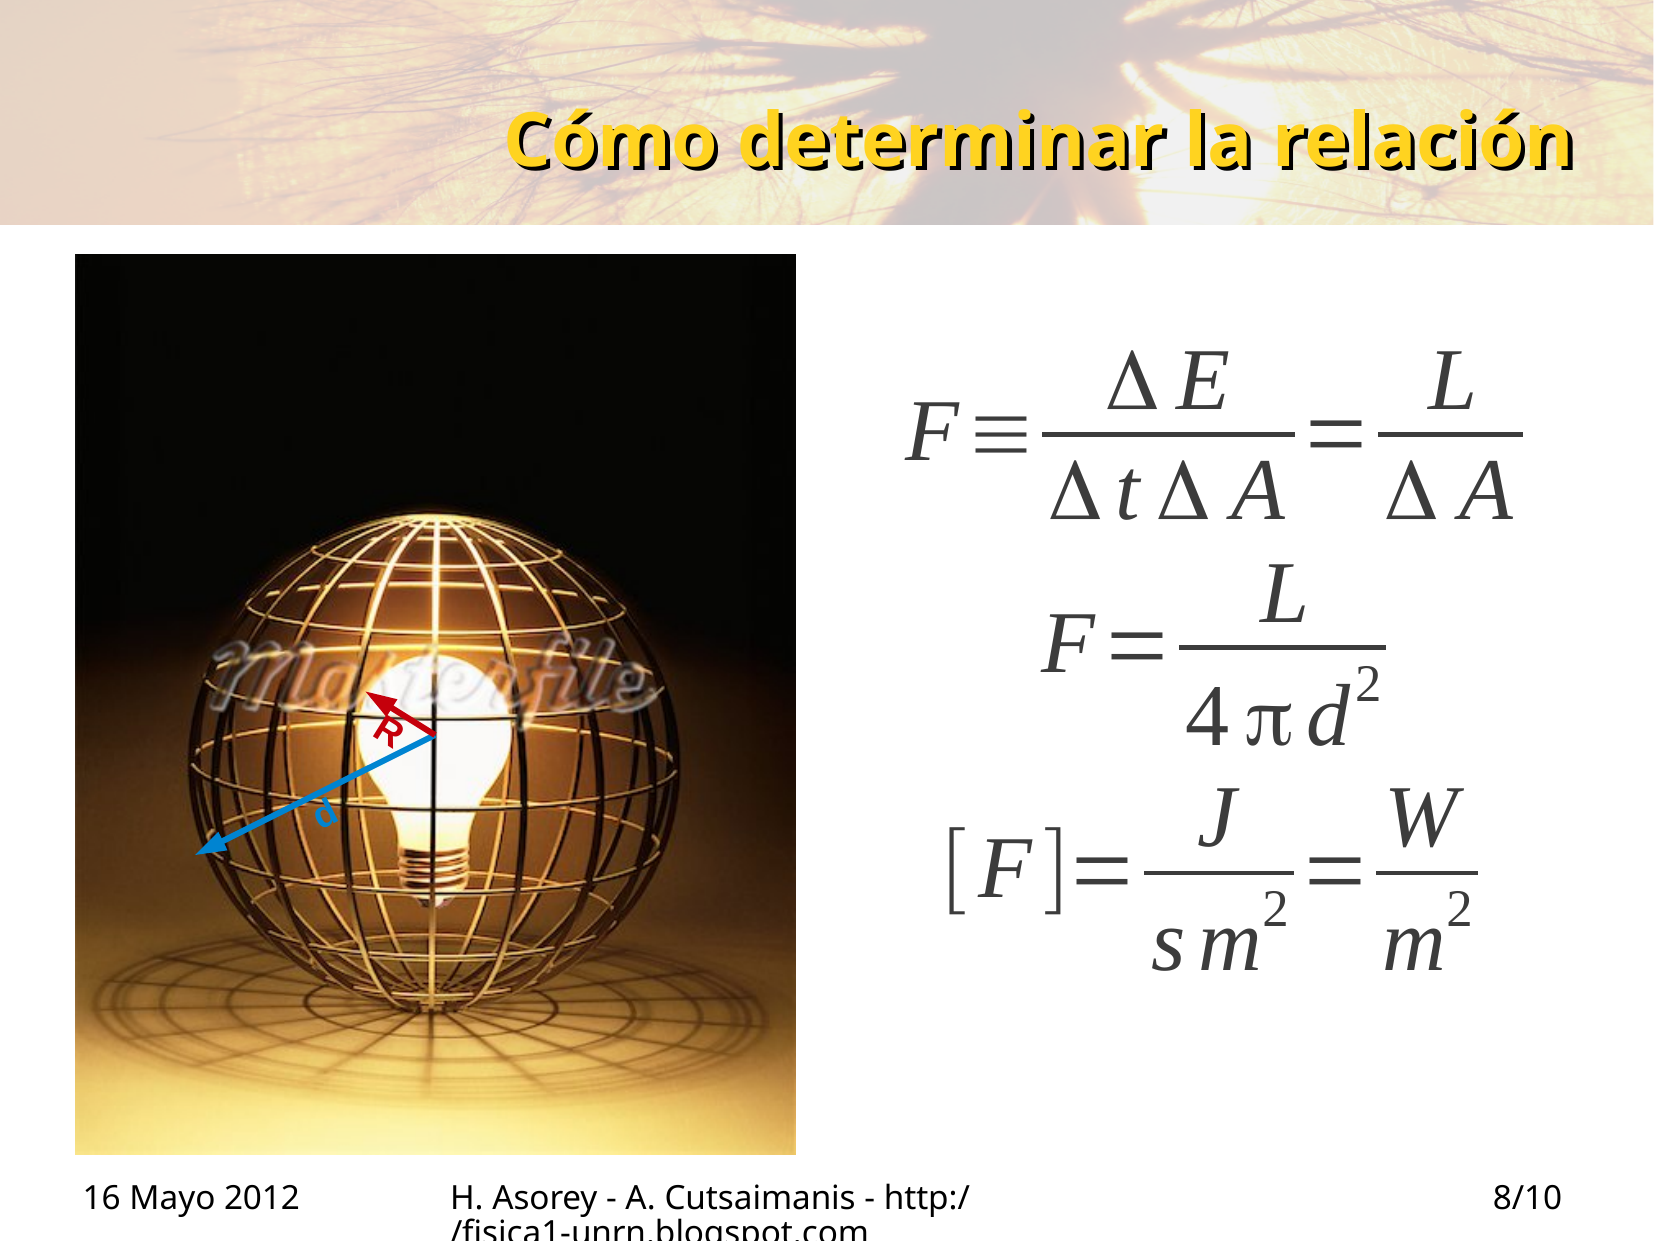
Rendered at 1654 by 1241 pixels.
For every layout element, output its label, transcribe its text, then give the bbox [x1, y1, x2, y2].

chart [896, 330, 1530, 990]
picture [75, 254, 796, 1156]
title Cómo determinar la relación [86, 49, 1576, 226]
picture [0, 0, 1654, 225]
